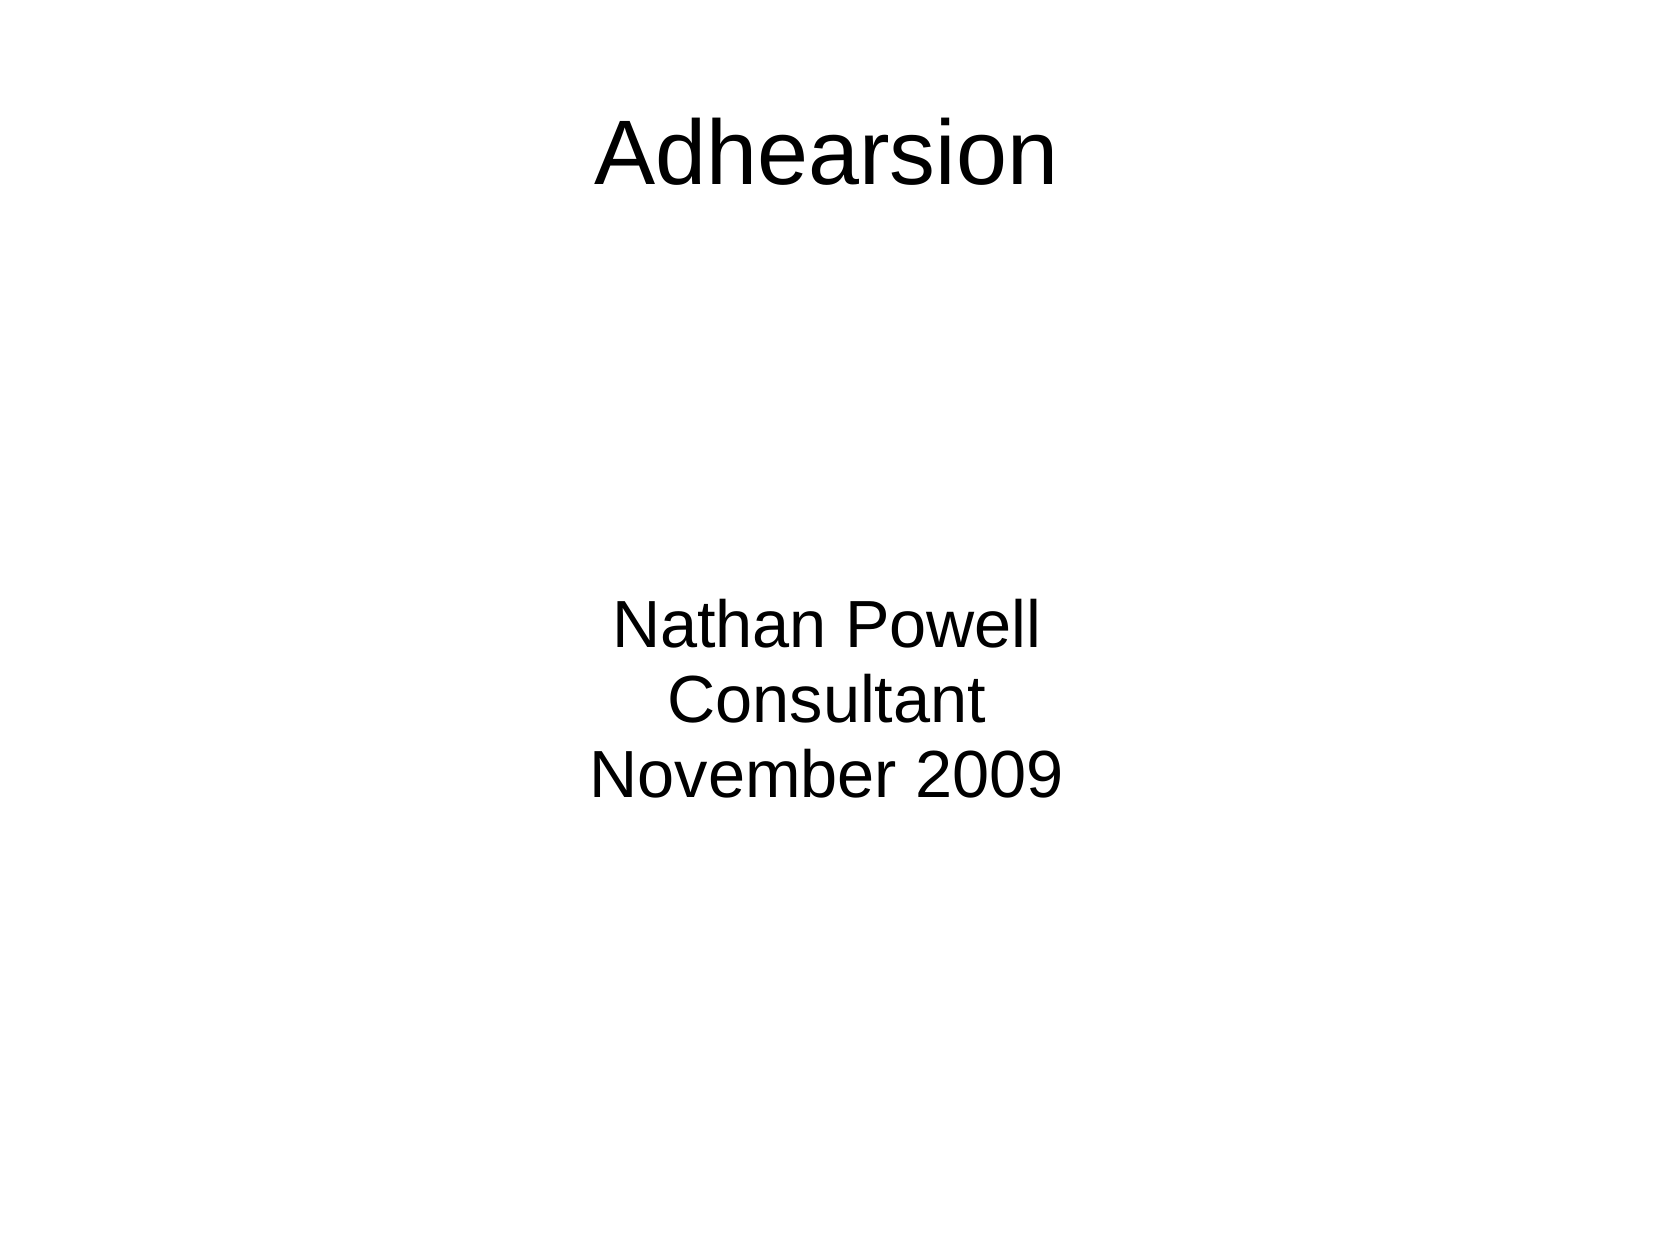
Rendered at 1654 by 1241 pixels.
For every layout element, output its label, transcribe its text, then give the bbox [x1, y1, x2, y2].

title Adhearsion [82, 56, 1571, 250]
subtitle Nathan Powell Consultant November 2009 [82, 297, 1571, 1102]
